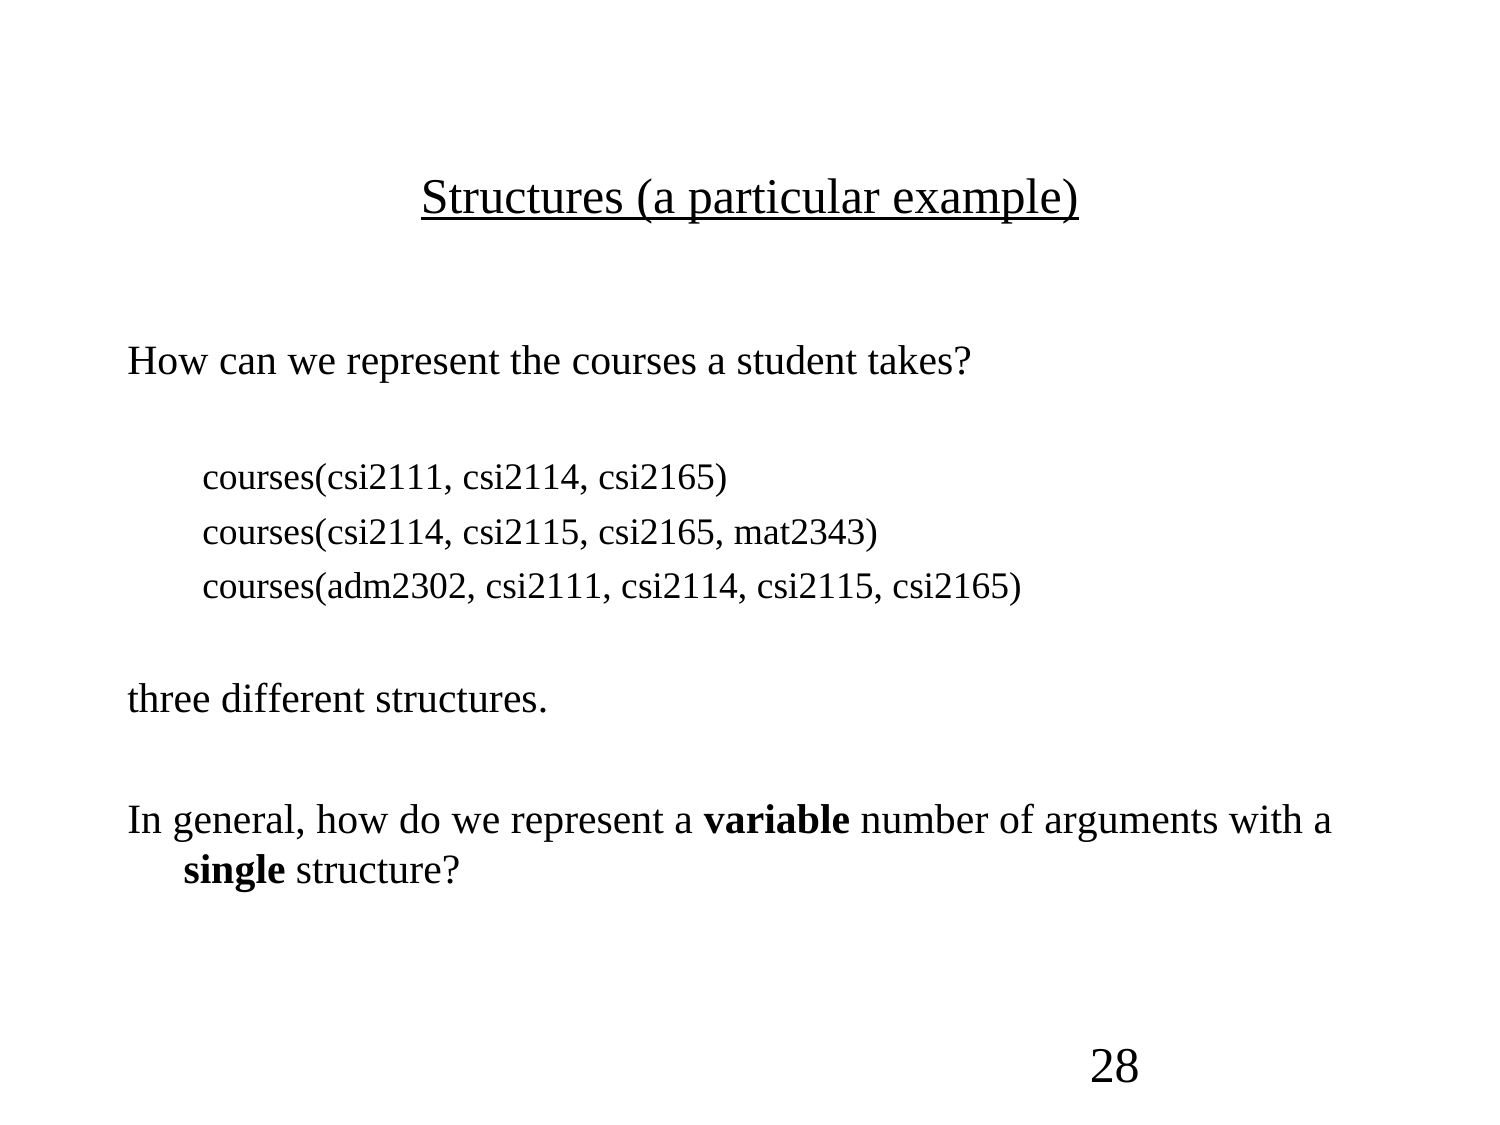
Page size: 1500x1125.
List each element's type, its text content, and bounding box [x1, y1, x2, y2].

list How can we represent the courses a student takes? courses(csi2111, csi2114, csi2165) courses(csi2114, csi2115, csi2165, mat2343) courses(adm2302, csi2111, csi2114, csi2115, csi2165) three different structures. In general, how do we represent a variable number of arguments with a single structure? [112, 324, 1388, 1000]
title Structures (a particular example) [112, 99, 1388, 288]
